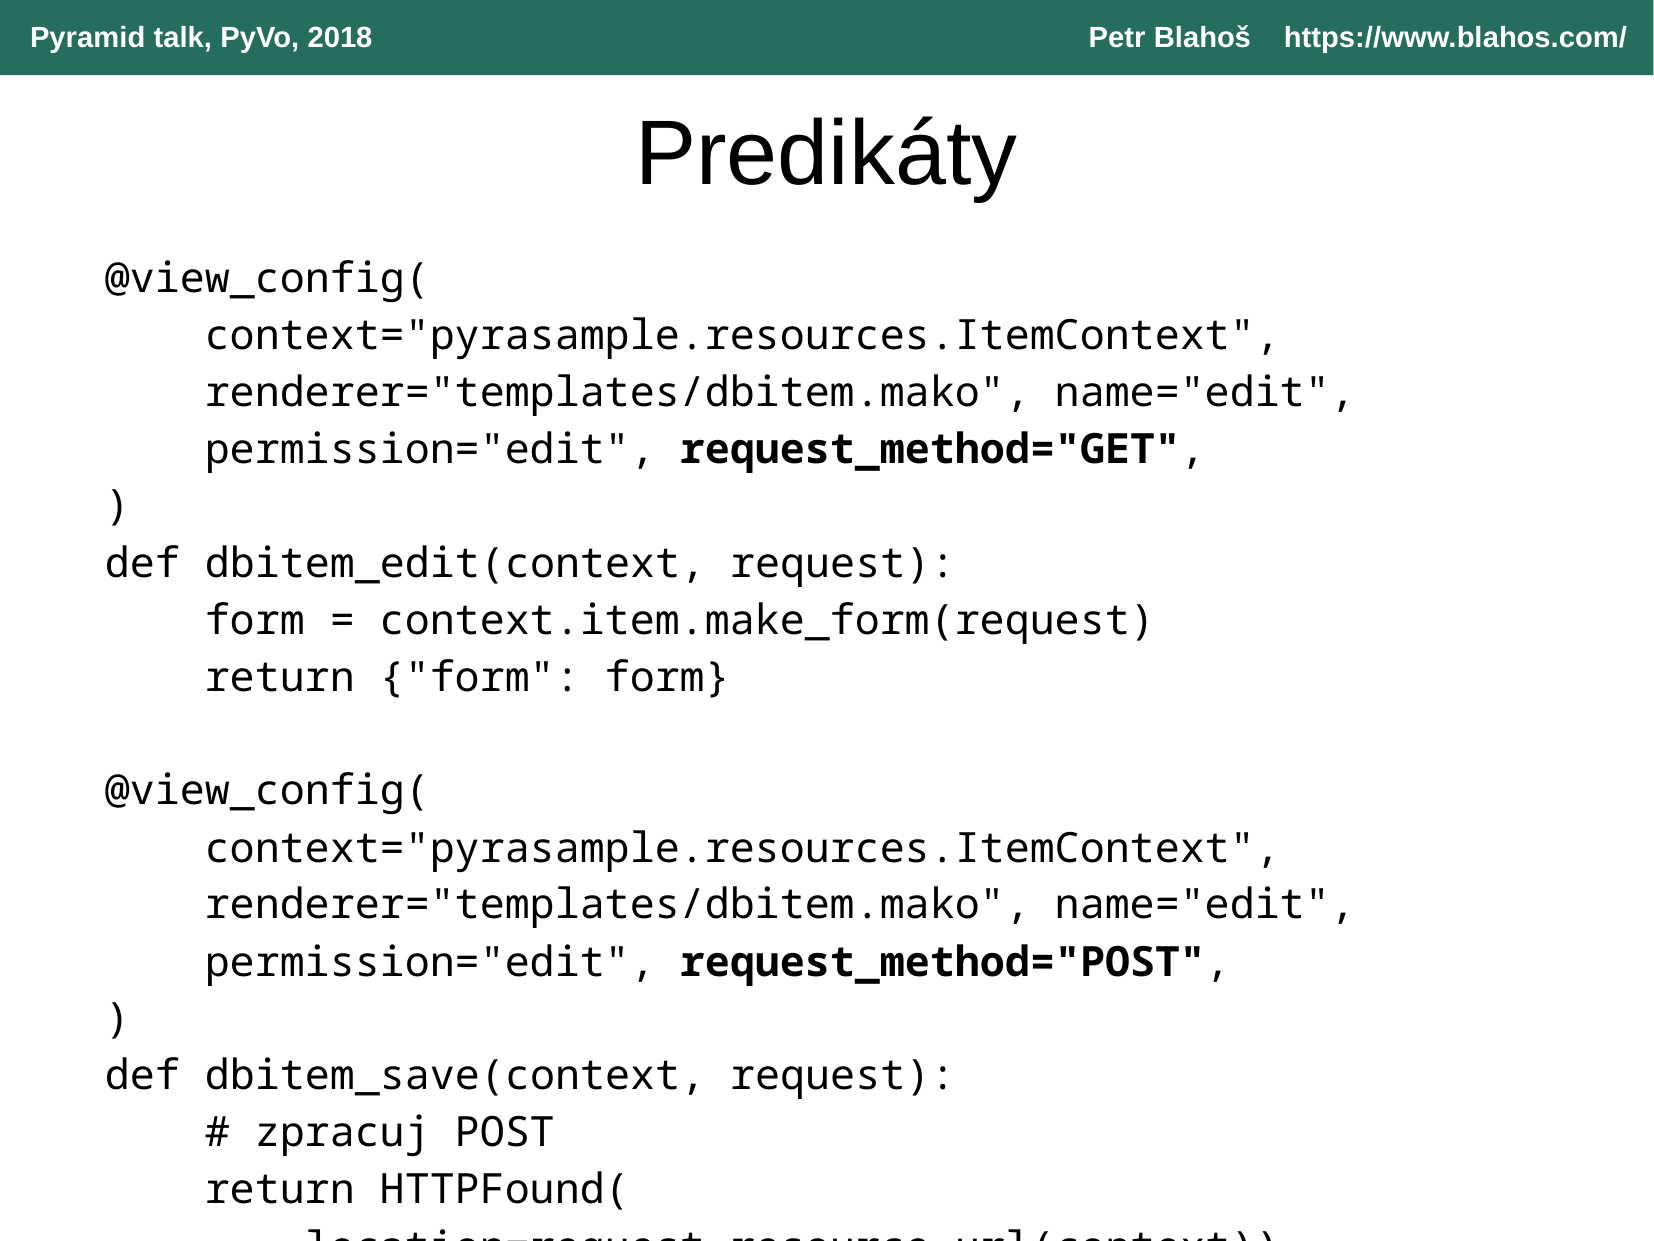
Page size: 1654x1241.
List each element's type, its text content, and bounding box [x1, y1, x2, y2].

title Predikáty [82, 49, 1571, 257]
text_box @view_config( context="pyrasample.resources.ItemContext", renderer="templates/dbitem.mako", name="edit", permission="edit", request_method="GET", ) def dbitem_edit(context, request): form = context.item.make_form(request) return {"form": form} @view_config( context="pyrasample.resources.ItemContext", renderer="templates/dbitem.mako", name="edit", permission="edit", request_method="POST", ) def dbitem_save(context, request): # zpracuj POST return HTTPFound( location=request.resource_url(context)) [90, 240, 1576, 1186]
